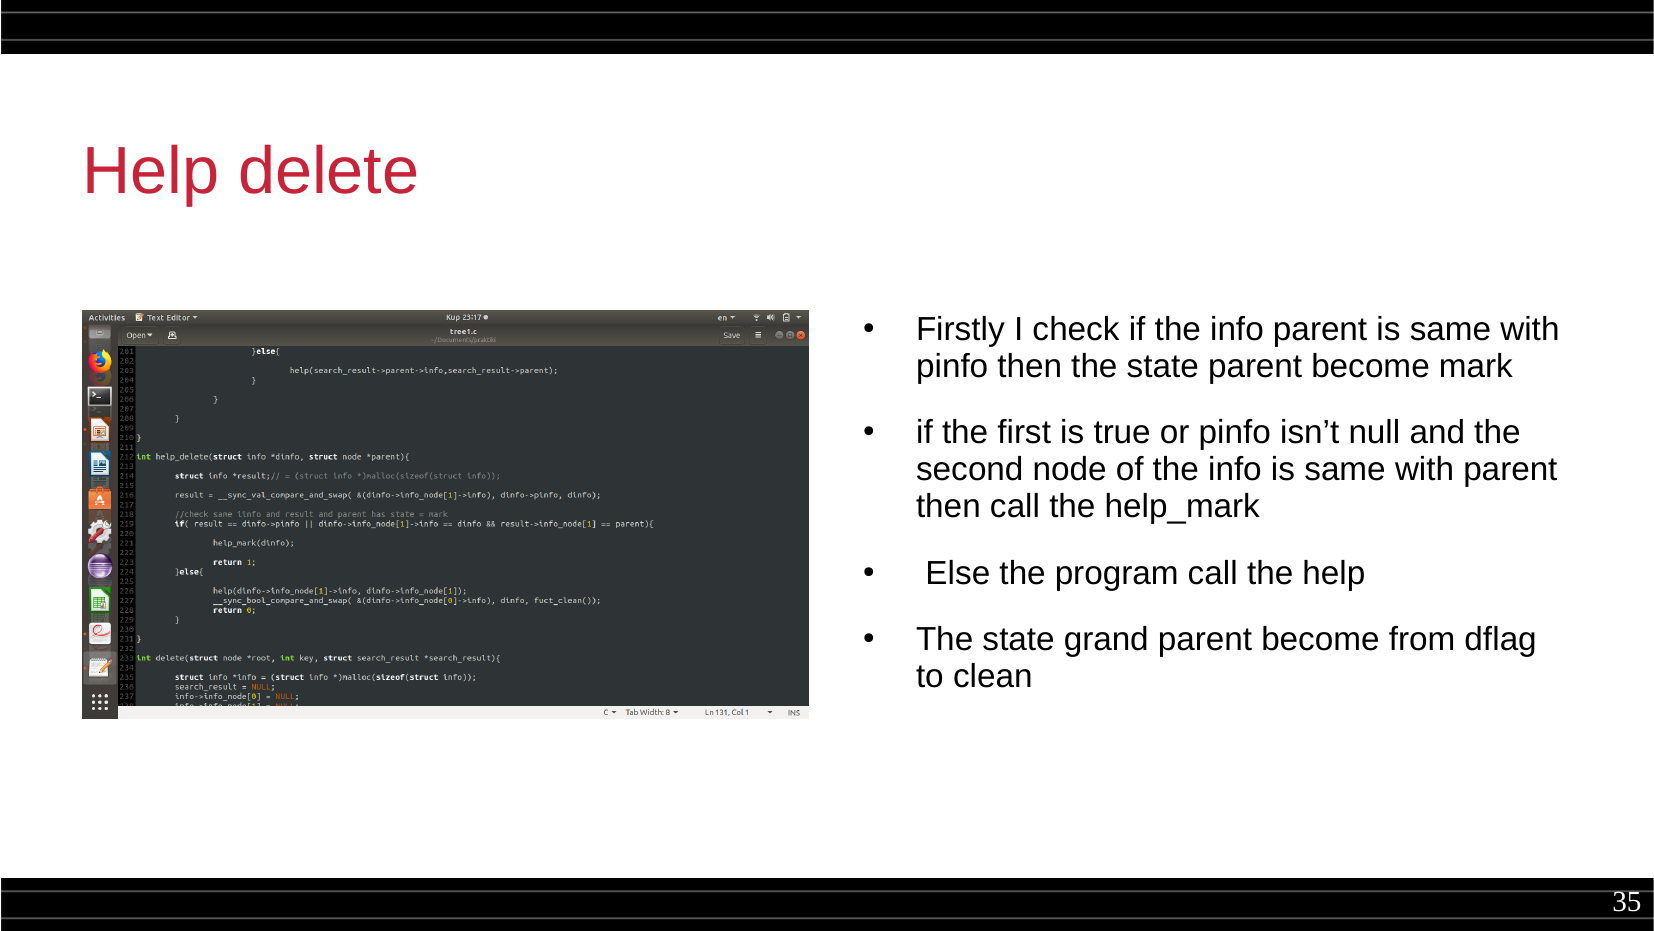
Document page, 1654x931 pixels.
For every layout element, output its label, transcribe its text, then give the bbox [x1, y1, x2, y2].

picture [1, 0, 1654, 54]
picture [82, 310, 809, 719]
list Firstly I check if the info parent is same with pinfo then the state parent become mark if the first is true or pinfo isn’t null and the second node of the info is same with parent then call the help_mark Else the program call the help The state grand parent become from dflag to clean [845, 310, 1572, 719]
picture [1, 878, 1654, 931]
title Help delete [82, 92, 1571, 249]
